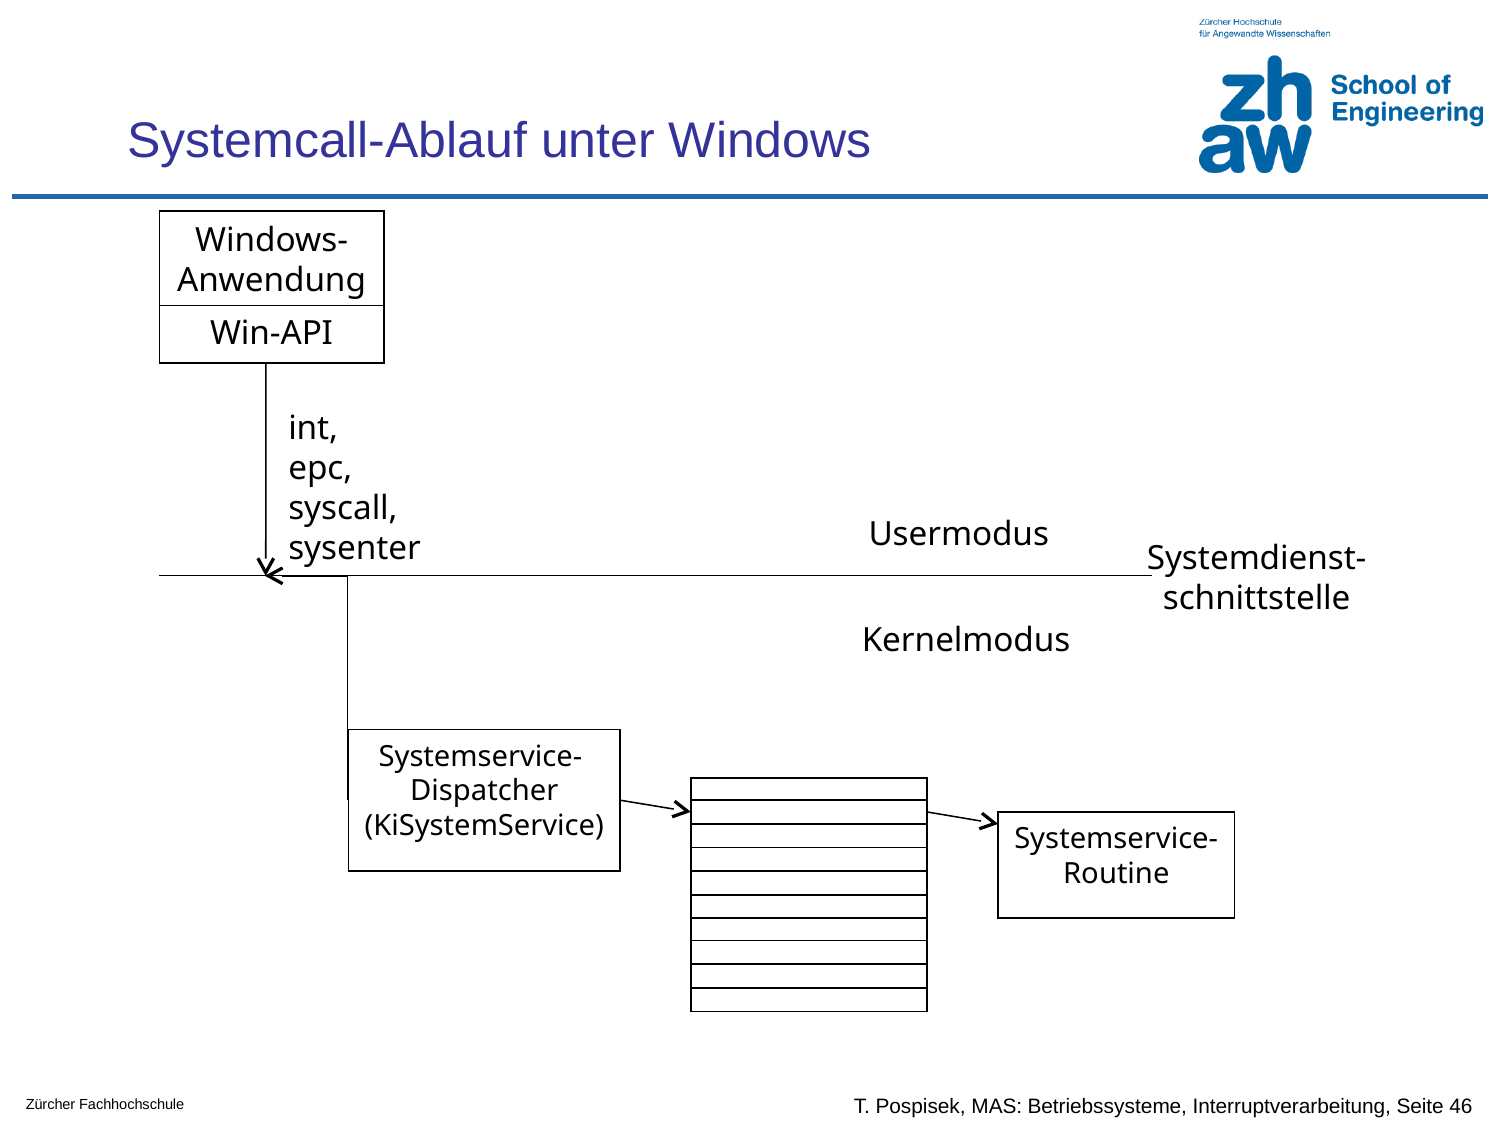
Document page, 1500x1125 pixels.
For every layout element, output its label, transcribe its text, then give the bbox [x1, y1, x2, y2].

text_box Win-API [159, 306, 384, 364]
text_box [690, 777, 928, 1012]
text_box Kernelmodus [846, 611, 1086, 666]
text_box Systemservice- Dispatcher (KiSystemService) [348, 729, 621, 872]
text_box int, epc, syscall, sysenter [273, 398, 437, 574]
text_box Usermodus [853, 504, 1065, 560]
picture [1199, 19, 1483, 173]
text_box Systemdienst- schnittstelle [1132, 528, 1382, 624]
title Systemcall-Ablauf unter Windows [112, 66, 1391, 175]
text_box Windows- Anwendung [159, 210, 384, 306]
text_box Systemservice- Routine [998, 811, 1235, 919]
